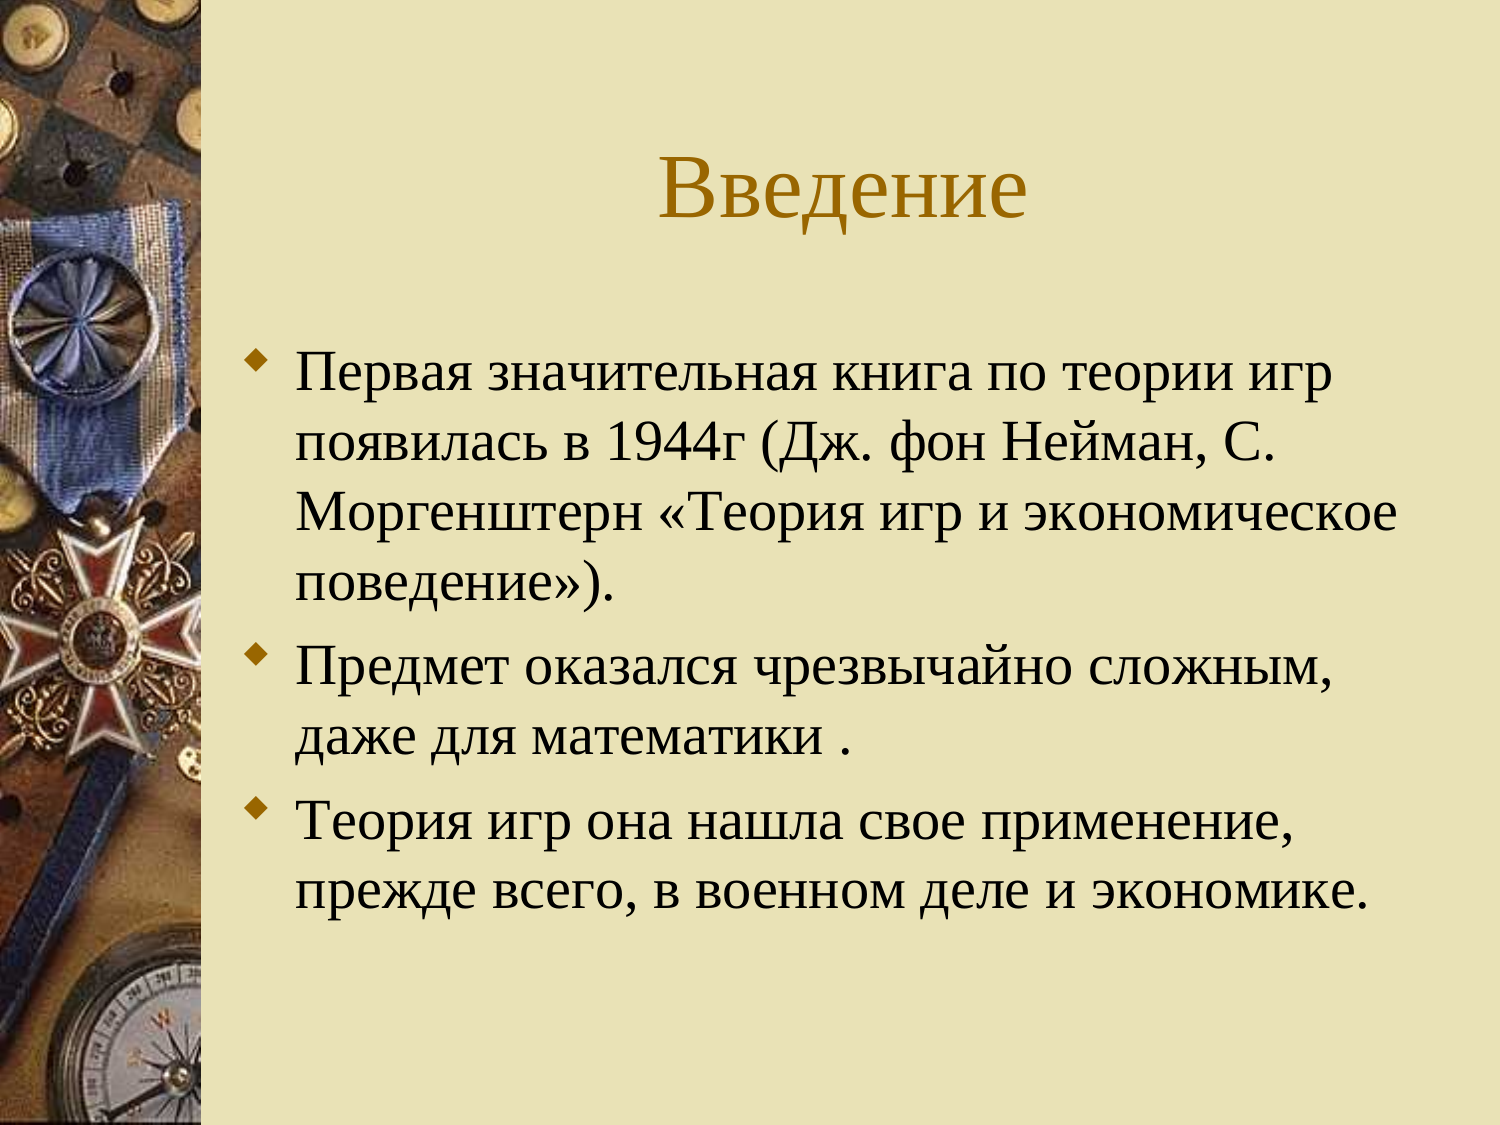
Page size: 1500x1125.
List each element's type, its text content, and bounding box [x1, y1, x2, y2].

list Первая значительная книга по теории игр появилась в 1944г (Дж. фон Нейман, С. Моргенштерн «Теория игр и экономическое поведение»). Предмет оказался чрезвычайно сложным, даже для математики . Теория игр она нашла свое применение, прежде всего, в военном деле и экономике. [224, 324, 1475, 1014]
title Введение [224, 87, 1463, 276]
picture [0, 0, 201, 1125]
